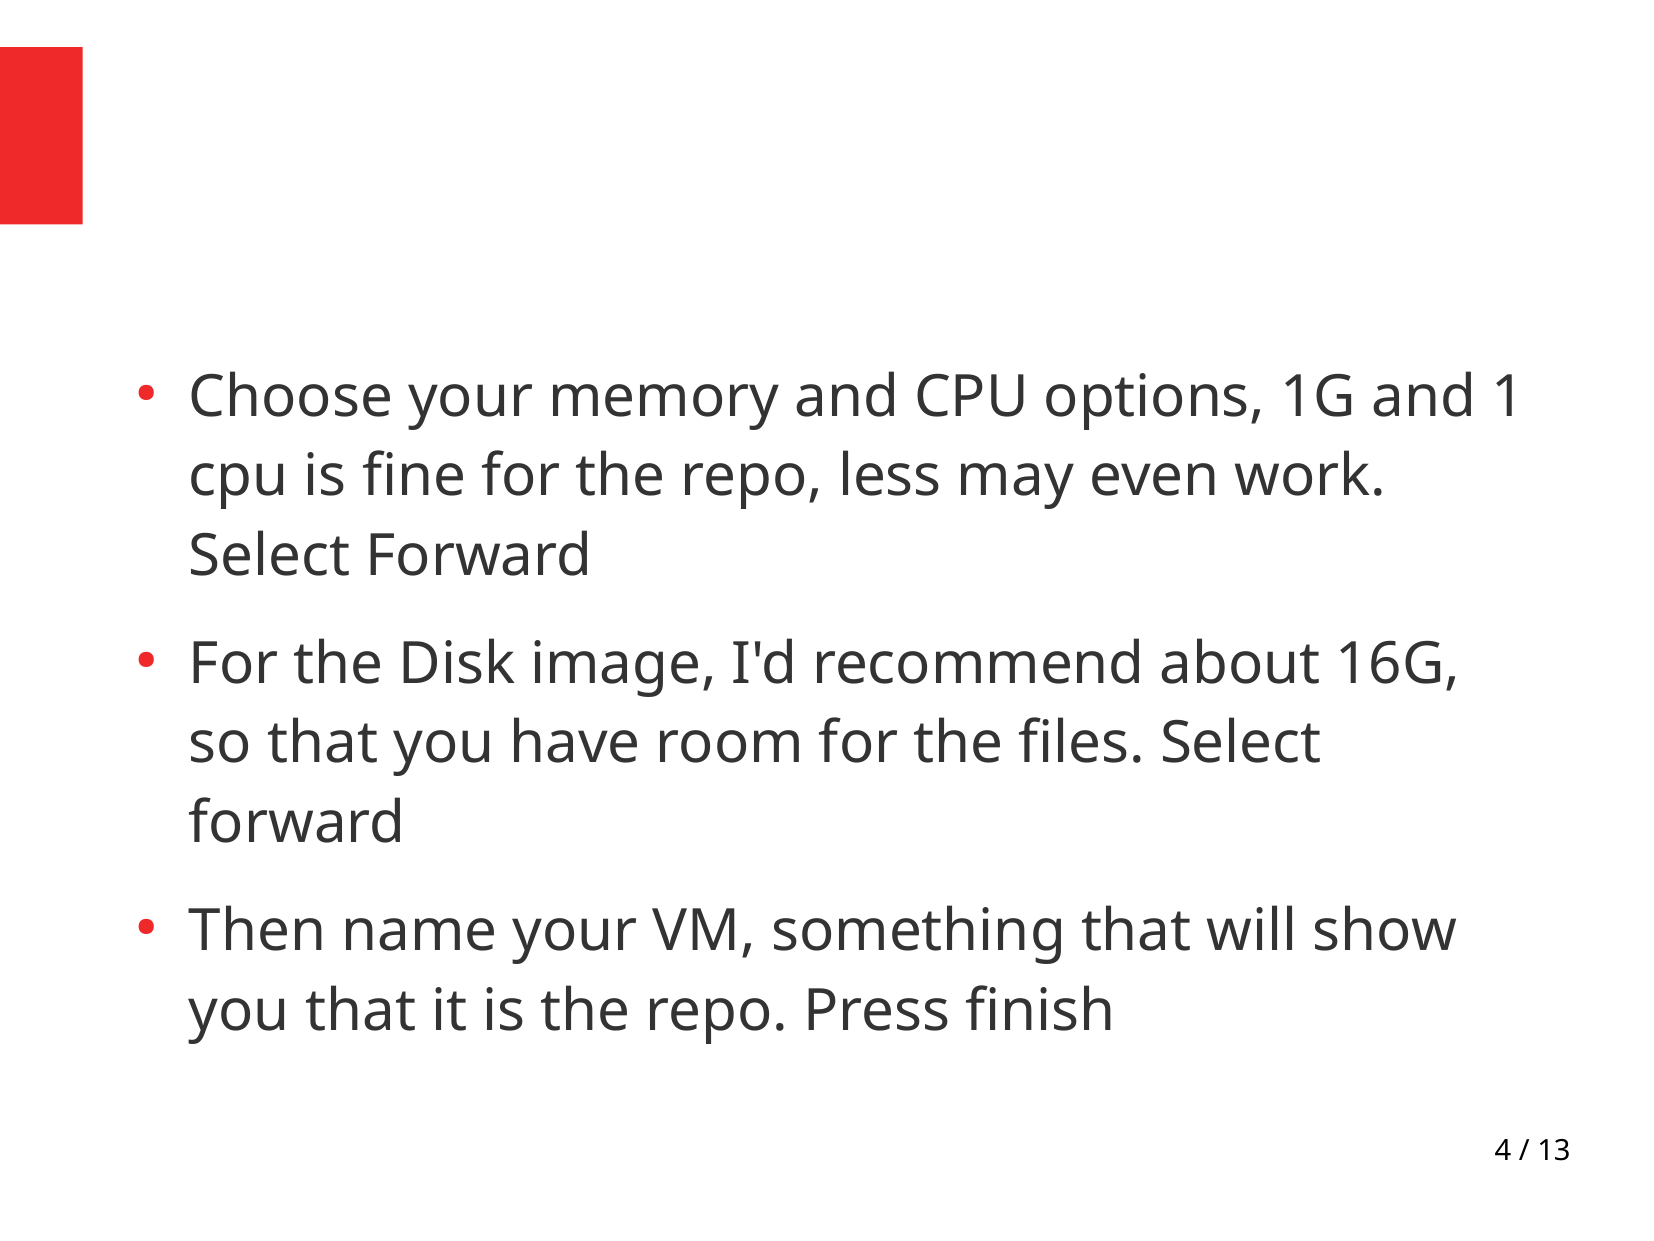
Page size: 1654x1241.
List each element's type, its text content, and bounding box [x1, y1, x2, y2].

list Choose your memory and CPU options, 1G and 1 cpu is fine for the repo, less may even work. Select Forward For the Disk image, I'd recommend about 16G, so that you have room for the files. Select forward Then name your VM, something that will show you that it is the repo. Press finish [118, 354, 1536, 1074]
